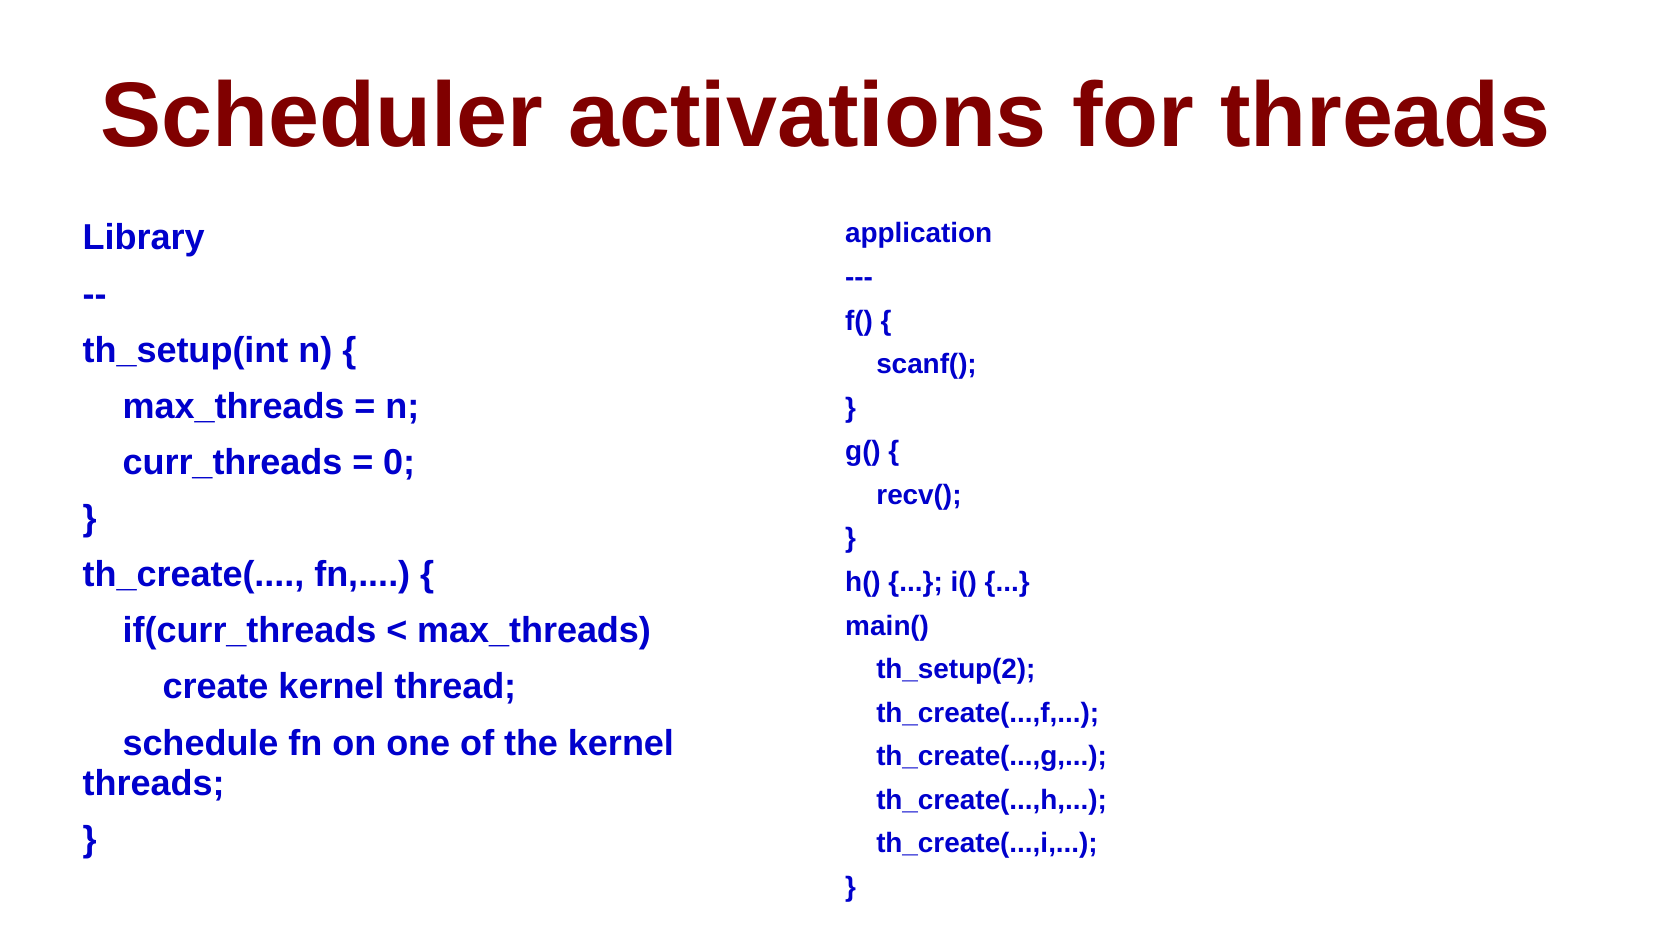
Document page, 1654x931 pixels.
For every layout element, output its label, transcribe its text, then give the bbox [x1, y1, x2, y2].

list application --- f() { scanf(); } g() { recv(); } h() {...}; i() {...} main() th_setup(2); th_create(...,f,...); th_create(...,g,...); th_create(...,h,...); th_create(...,i,...); } [845, 217, 1607, 910]
title Scheduler activations for threads [82, 37, 1571, 193]
list Library -- th_setup(int n) { max_threads = n; curr_threads = 0; } th_create(...., fn,....) { if(curr_threads < max_threads) create kernel thread; schedule fn on one of the kernel threads; } [82, 217, 709, 863]
